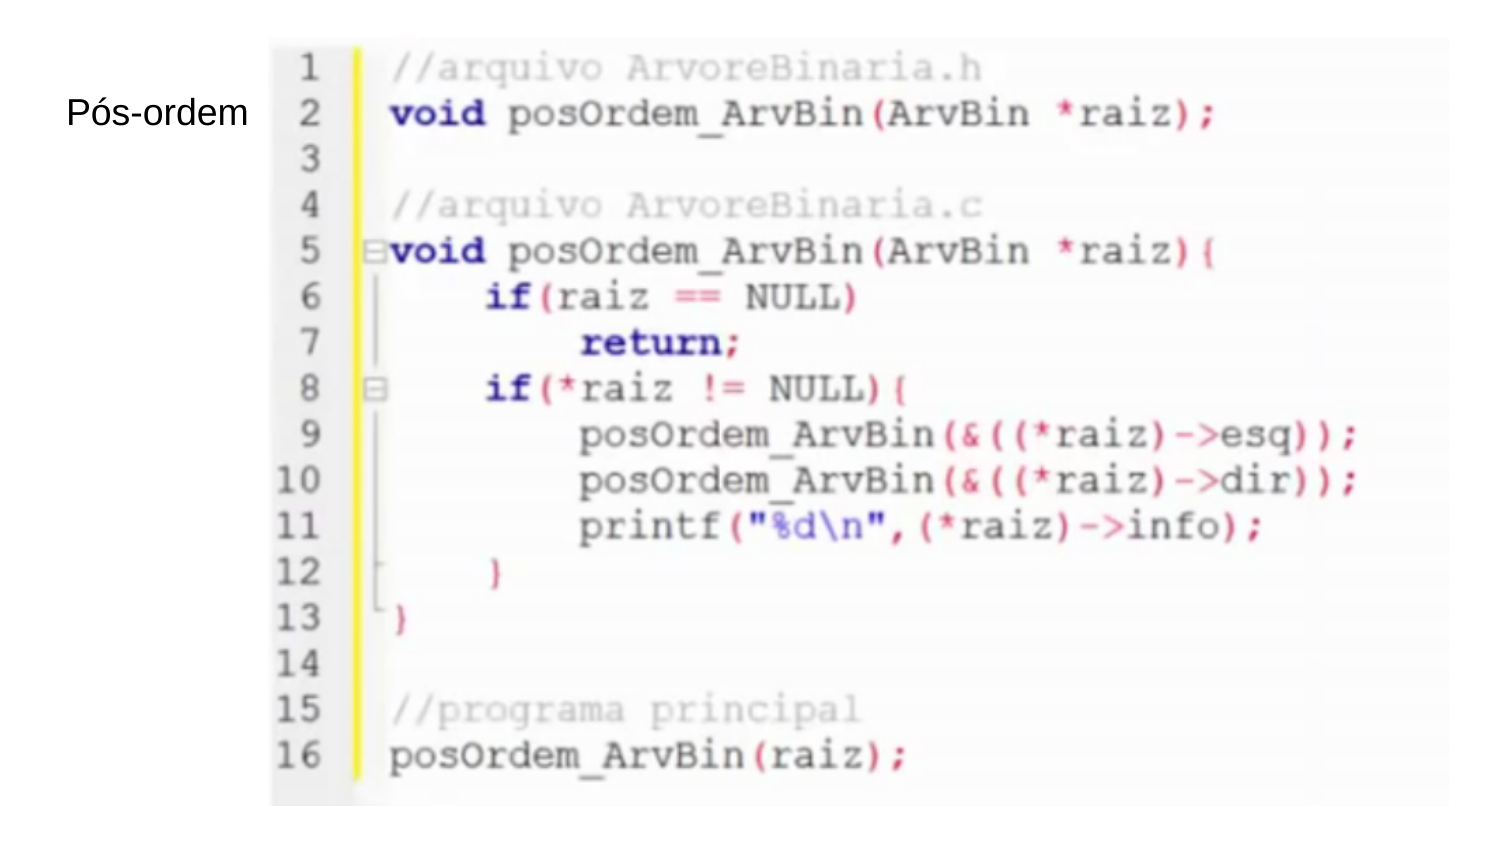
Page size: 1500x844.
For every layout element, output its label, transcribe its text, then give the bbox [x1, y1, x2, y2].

picture [268, 37, 1449, 806]
title Pós-ordem [51, 72, 268, 167]
